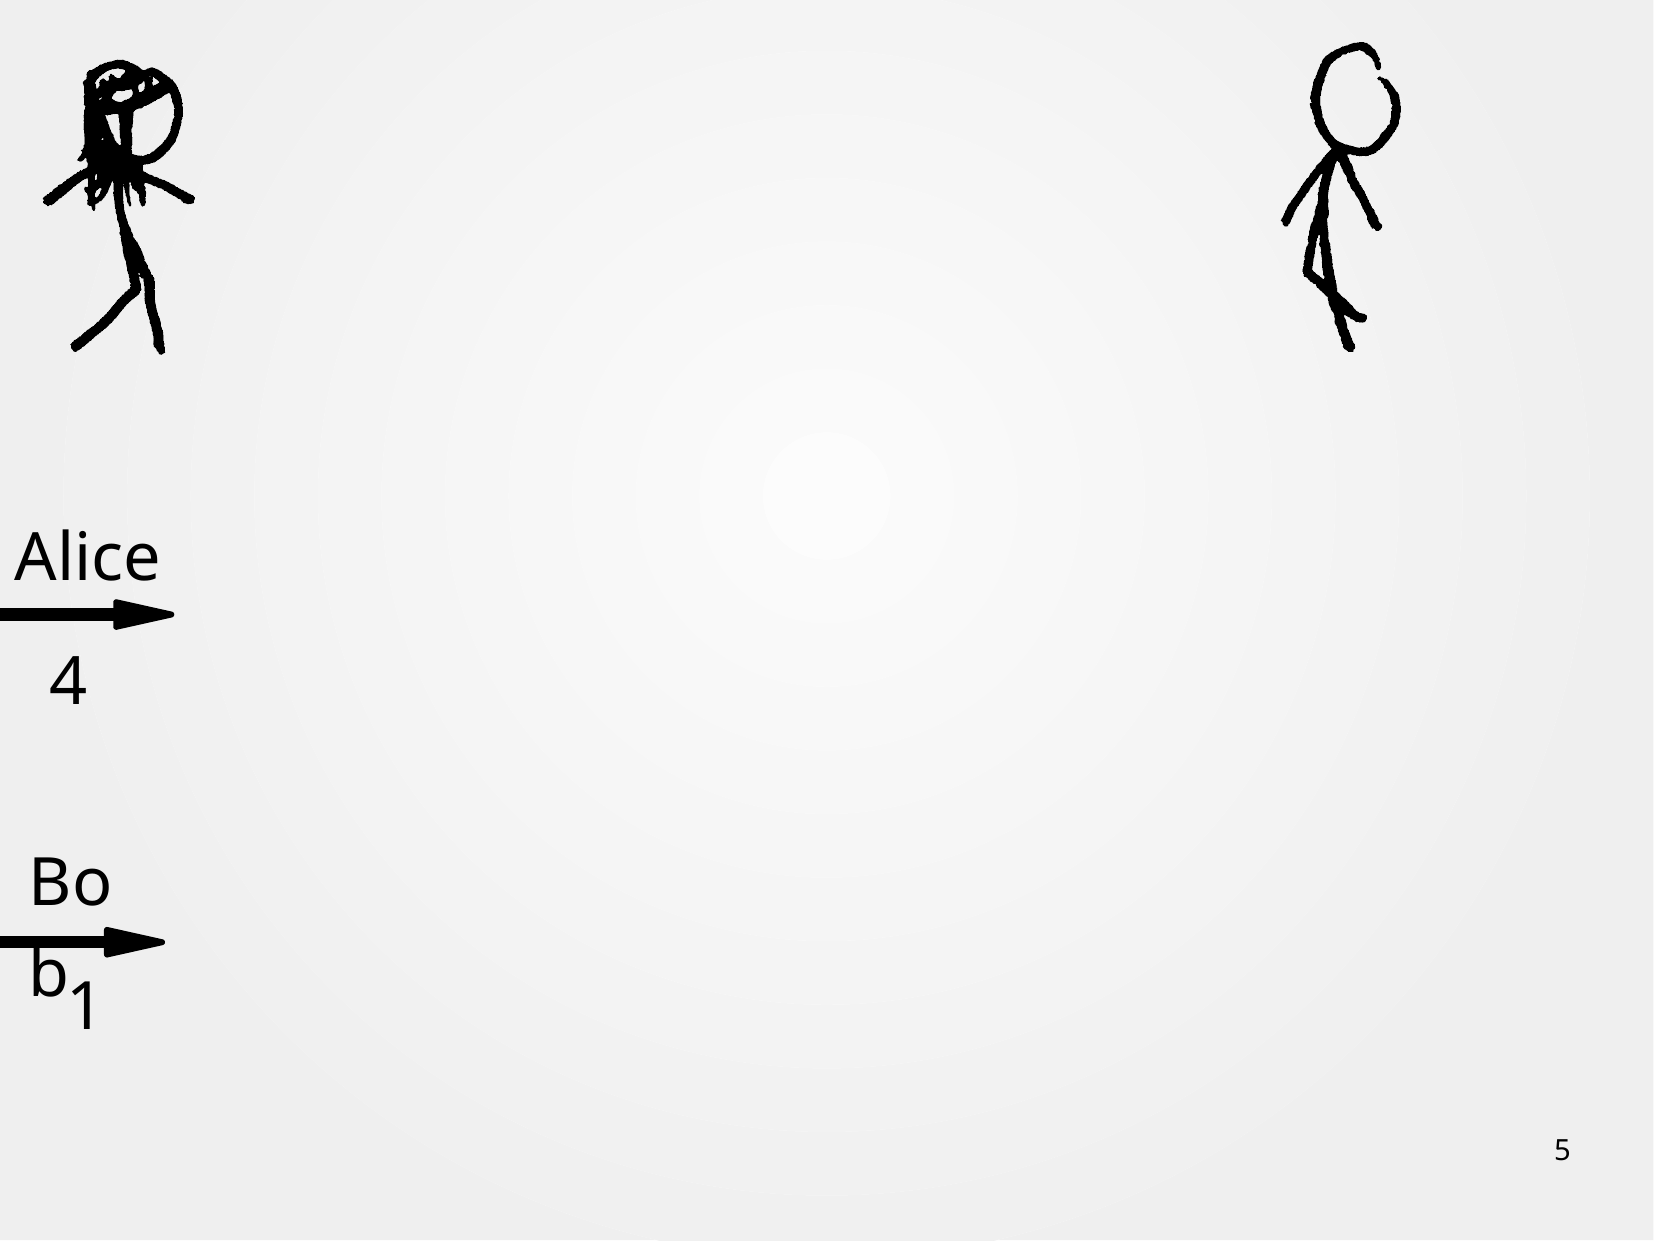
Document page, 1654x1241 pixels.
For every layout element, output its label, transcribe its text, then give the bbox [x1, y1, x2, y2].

text_box Bob [14, 826, 165, 954]
text_box Alice [0, 501, 192, 629]
text_box 1 [52, 951, 127, 1078]
picture [41, 58, 197, 355]
picture [1277, 38, 1404, 355]
text_box 4 [34, 629, 121, 753]
